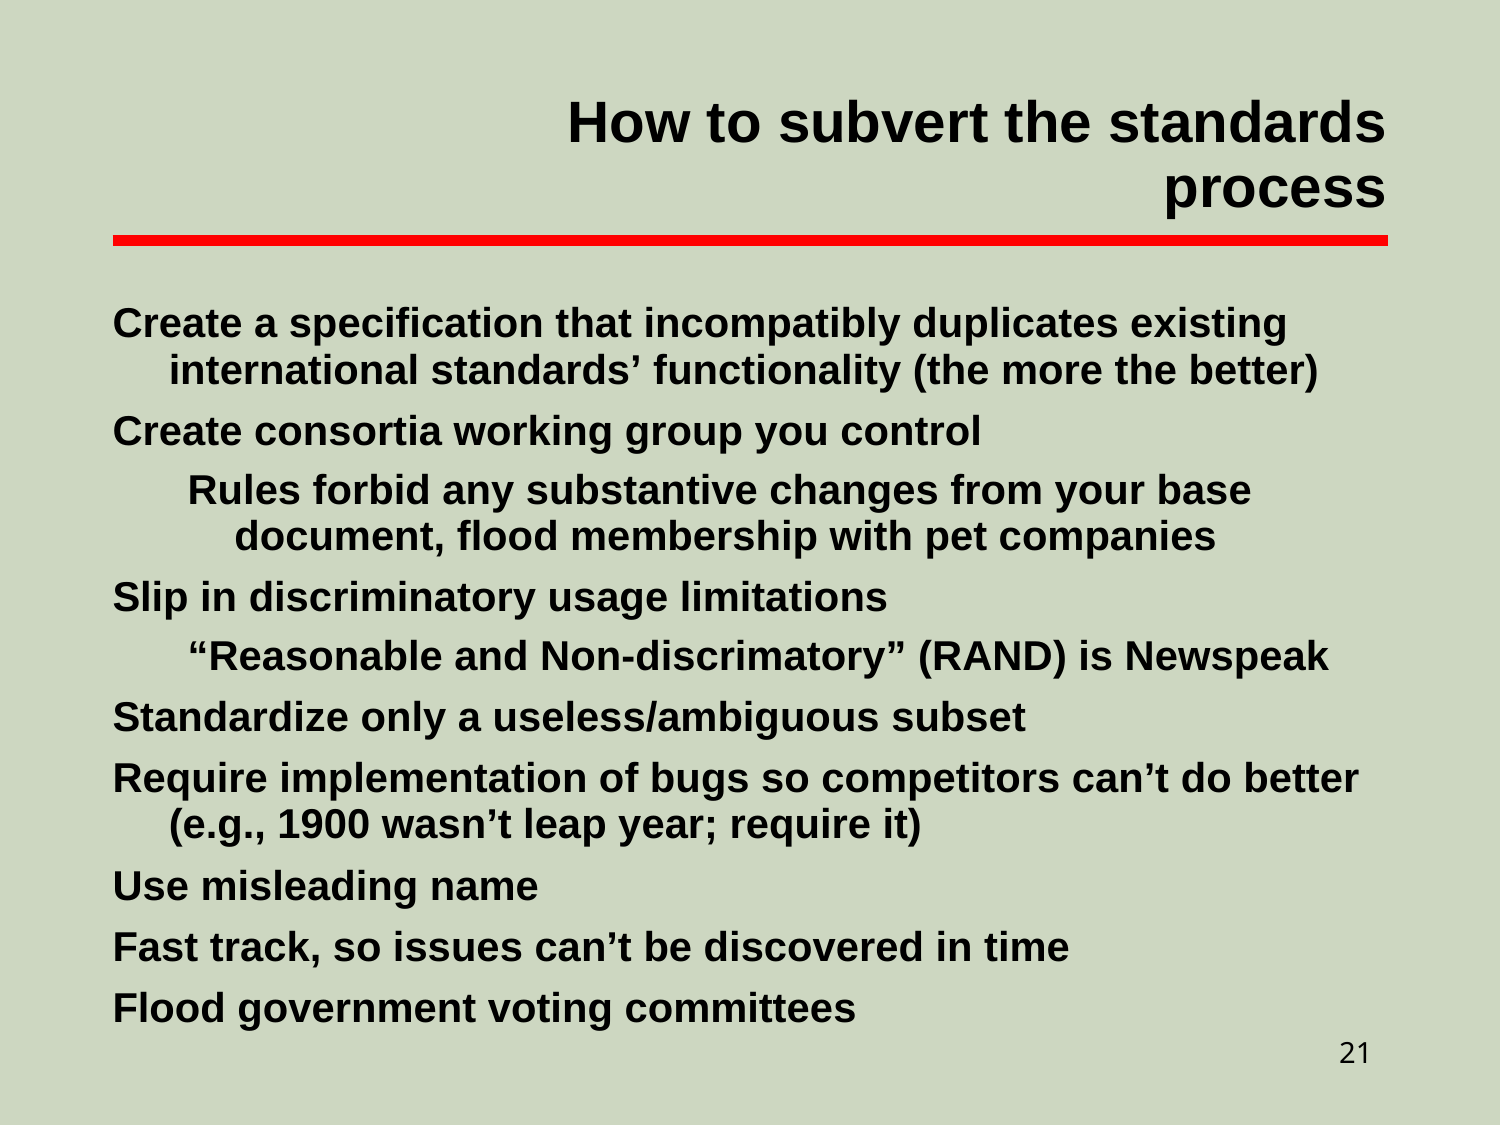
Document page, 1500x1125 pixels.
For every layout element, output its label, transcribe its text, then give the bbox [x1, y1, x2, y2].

title How to subvert the standards process [337, 88, 1388, 222]
list Create a specification that incompatibly duplicates existing international standards’ functionality (the more the better) Create consortia working group you control Rules forbid any substantive changes from your base document, flood membership with pet companies Slip in discriminatory usage limitations “Reasonable and Non-discrimatory” (RAND) is Newspeak Standardize only a useless/ambiguous subset Require implementation of bugs so competitors can’t do better (e.g., 1900 wasn’t leap year; require it) Use misleading name Fast track, so issues can’t be discovered in time Flood government voting committees [112, 299, 1388, 1084]
